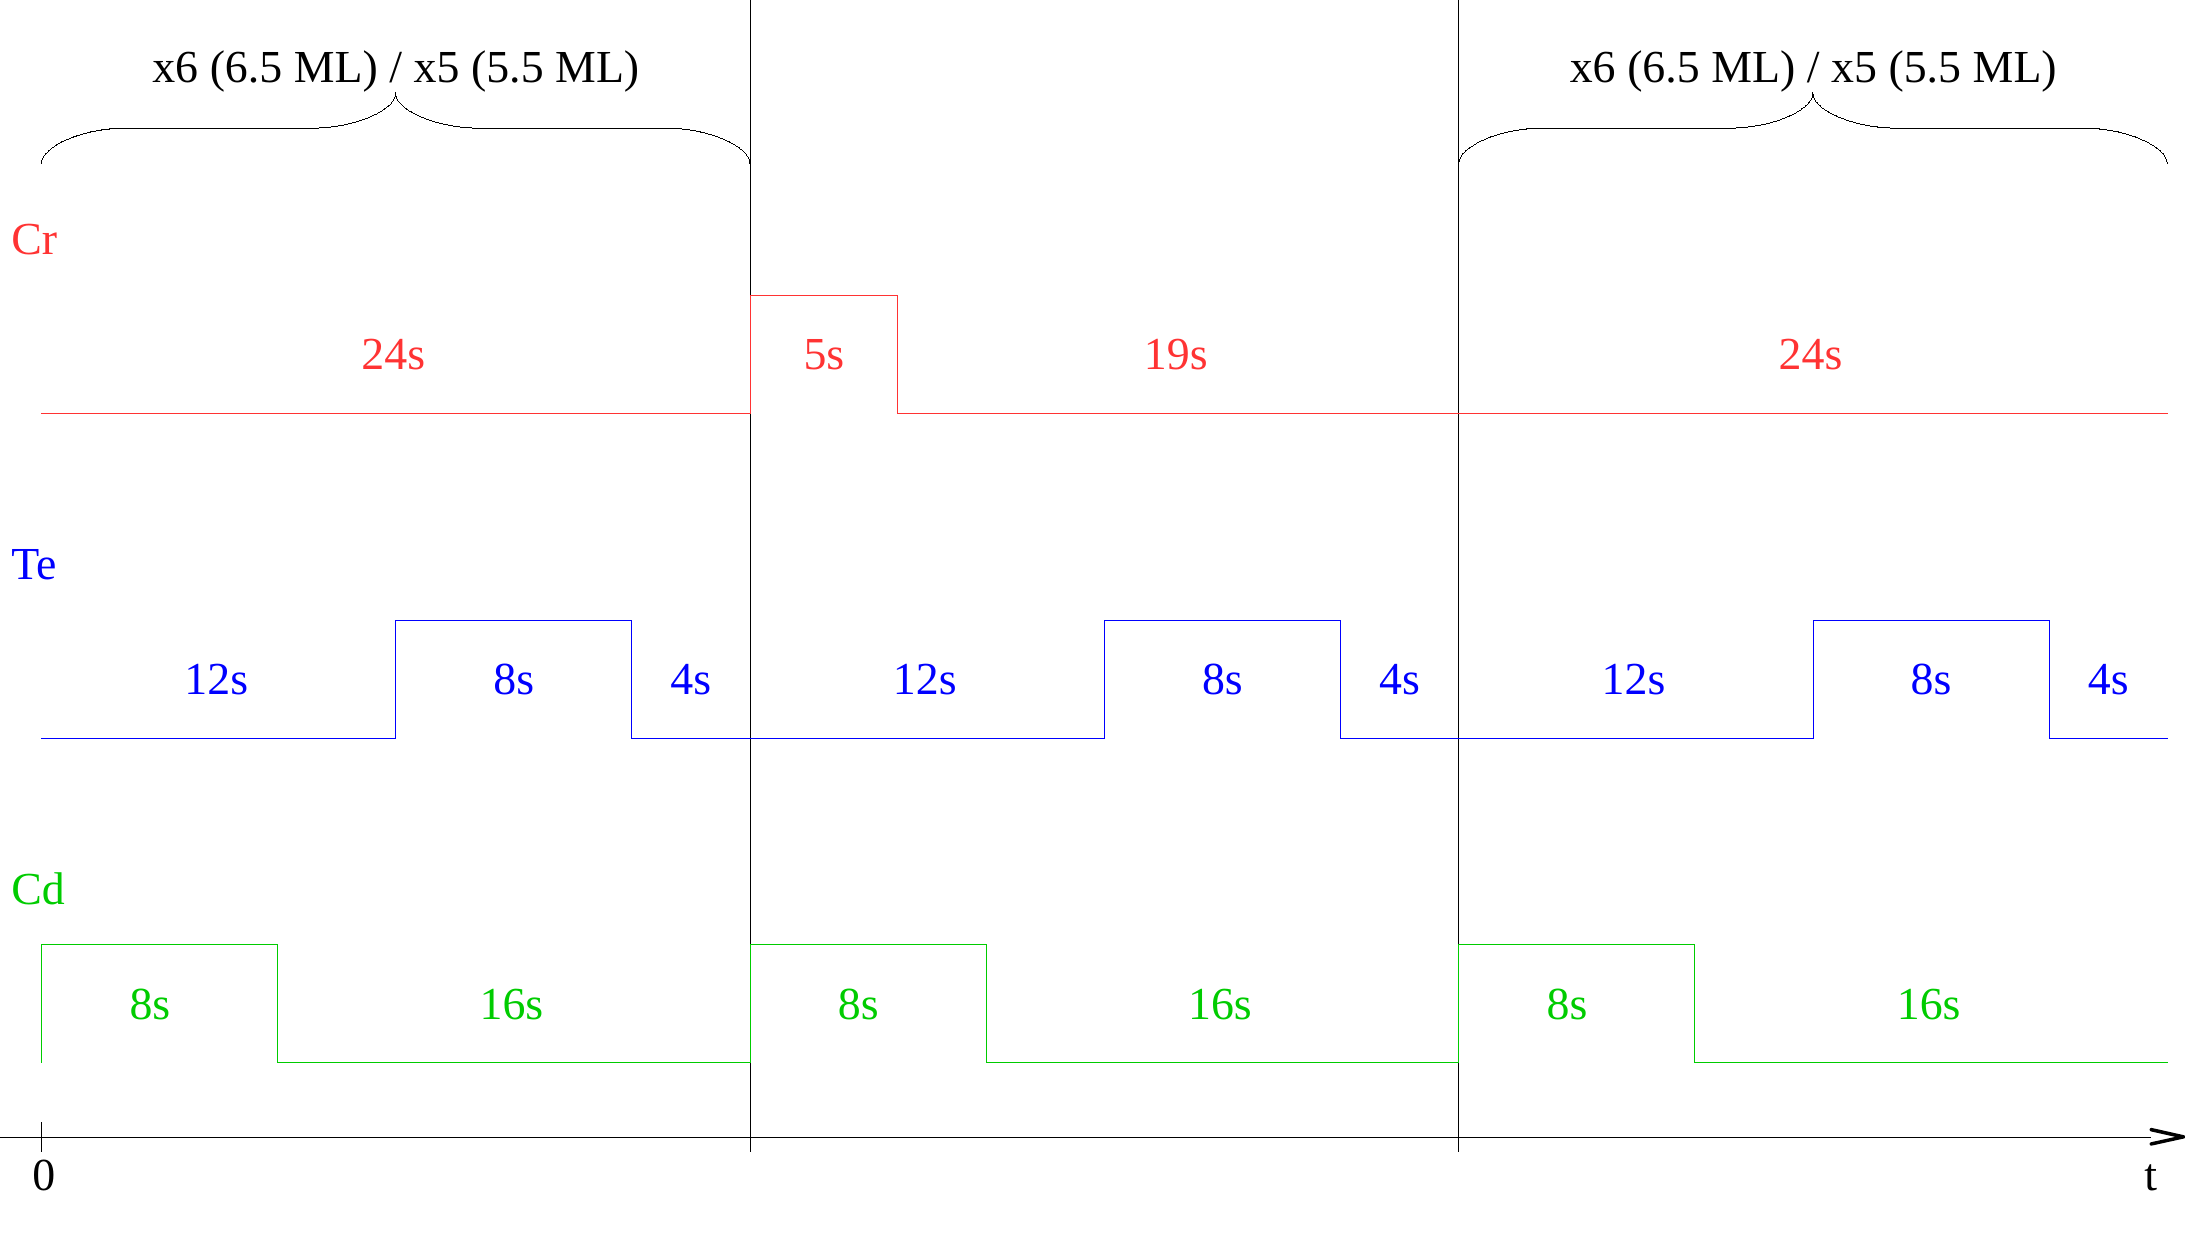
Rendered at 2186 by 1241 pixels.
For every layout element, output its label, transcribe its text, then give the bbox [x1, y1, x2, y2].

text_box t [2129, 1142, 2185, 1209]
text_box 24s [1763, 321, 1862, 388]
text_box 19s [1129, 321, 1228, 388]
text_box 0 [17, 1142, 66, 1209]
text_box 4s [1350, 646, 1449, 713]
text_box 8s [114, 971, 205, 1037]
text_box 24s [346, 321, 445, 388]
text_box 5s [774, 321, 873, 388]
text_box 12s [878, 646, 977, 713]
text_box 8s [1531, 971, 1622, 1037]
text_box 16s [1882, 971, 1980, 1037]
text_box 4s [2059, 646, 2158, 713]
text_box Te [0, 531, 87, 598]
text_box x6 (6.5 ML) / x5 (5.5 ML) [1511, 34, 2115, 101]
text_box 12s [1586, 646, 1685, 713]
text_box 8s [1882, 646, 1980, 713]
text_box 12s [169, 646, 268, 713]
text_box x6 (6.5 ML) / x5 (5.5 ML) [94, 34, 698, 101]
text_box 4s [641, 646, 740, 713]
text_box 16s [1173, 971, 1272, 1037]
text_box Cd [0, 856, 87, 923]
text_box 8s [464, 646, 563, 713]
text_box 8s [823, 971, 913, 1037]
text_box 8s [1173, 646, 1272, 713]
text_box Cr [0, 206, 87, 273]
text_box 16s [464, 971, 563, 1037]
